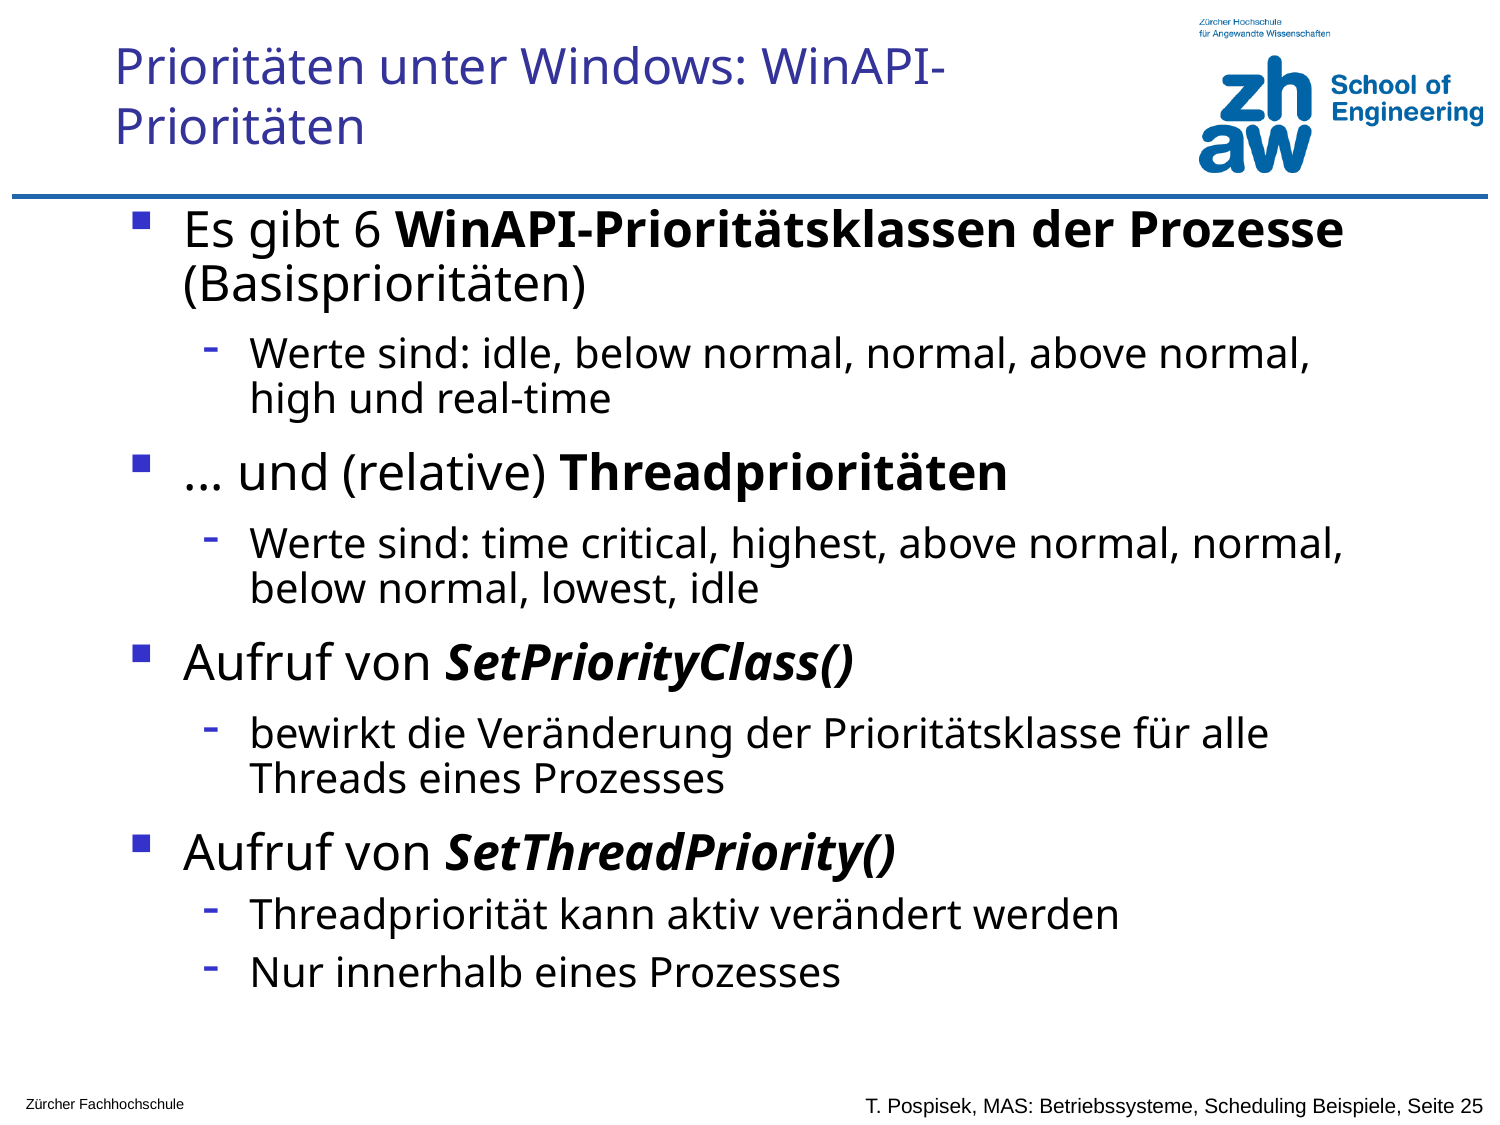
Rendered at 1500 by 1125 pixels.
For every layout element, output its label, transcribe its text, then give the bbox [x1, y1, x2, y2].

picture [1199, 19, 1483, 173]
list Es gibt 6 WinAPI-Prioritätsklassen der Prozesse (Basisprioritäten) Werte sind: idle, below normal, normal, above normal, high und real-time ... und (relative) Threadprioritäten Werte sind: time critical, highest, above normal, normal, below normal, lowest, idle Aufruf von SetPriorityClass() bewirkt die Veränderung der Prioritätsklasse für alle Threads eines Prozesses Aufruf von SetThreadPriority() Threadpriorität kann aktiv verändert werden Nur innerhalb eines Prozesses [112, 196, 1425, 959]
title Prioritäten unter Windows: WinAPI-Prioritäten [99, 50, 1134, 163]
